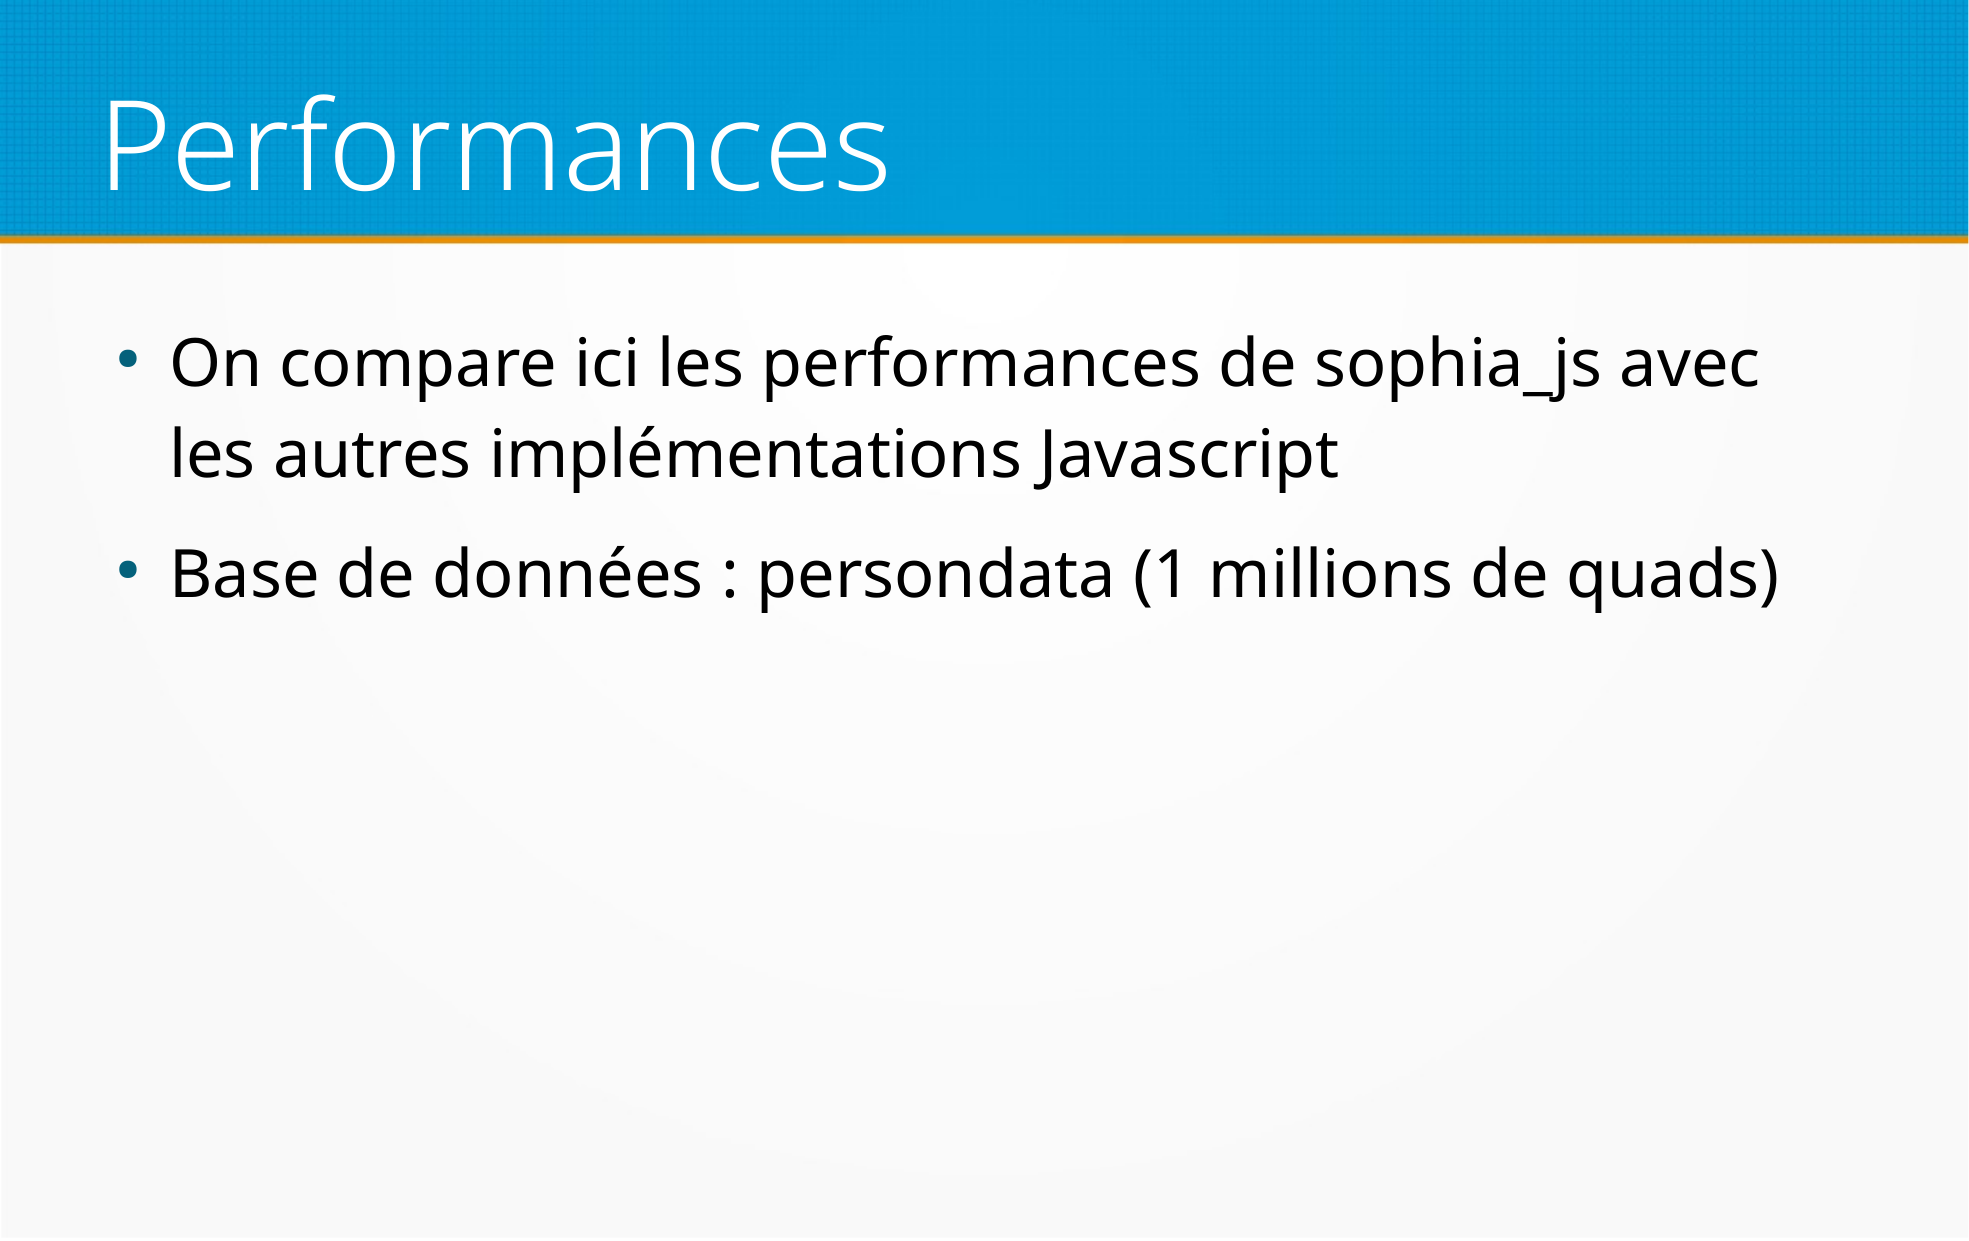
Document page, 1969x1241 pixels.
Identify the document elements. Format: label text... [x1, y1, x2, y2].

list On compare ici les performances de sophia_js avec les autres implémentations Javascript Base de données : persondata (1 millions de quads) [98, 315, 1861, 1081]
title Performances [98, 19, 1870, 227]
picture [0, 233, 1969, 1241]
